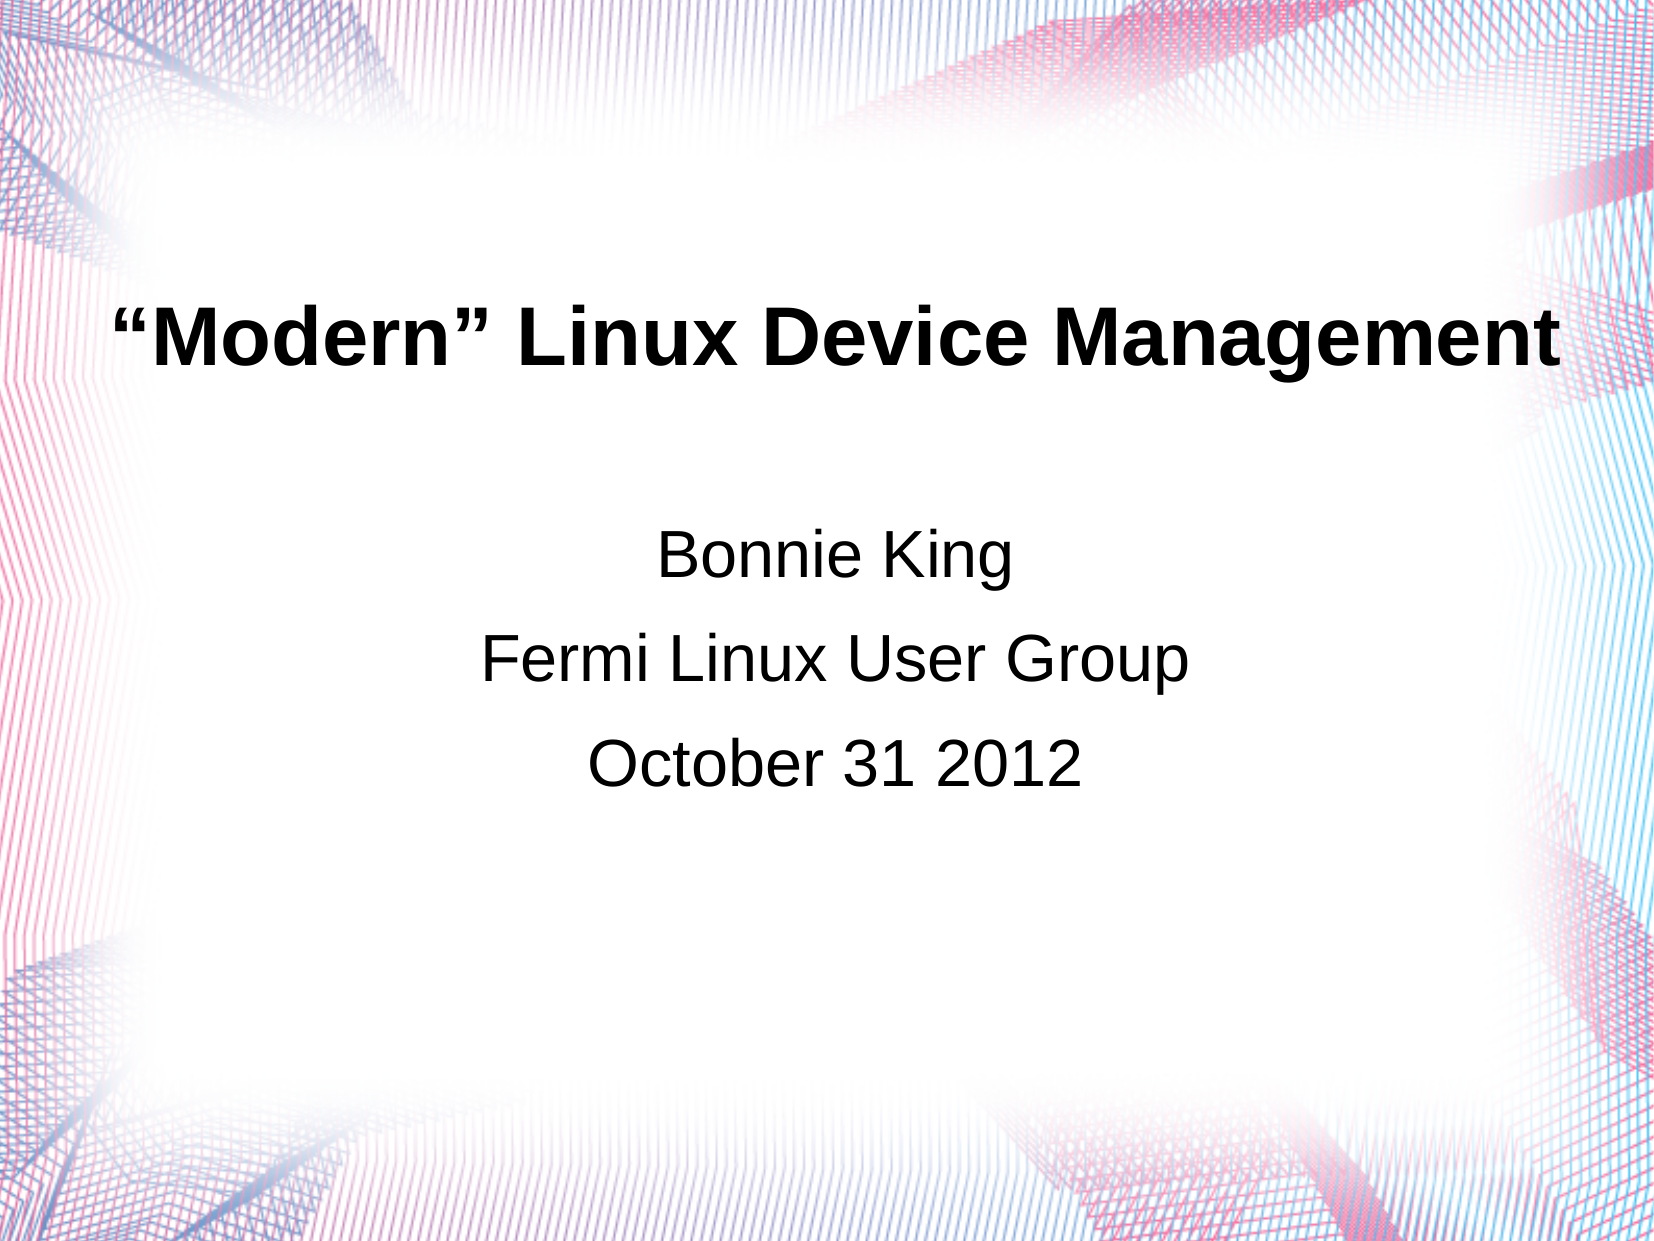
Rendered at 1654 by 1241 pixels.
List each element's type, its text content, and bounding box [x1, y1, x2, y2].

picture [0, 0, 1654, 1241]
list “Modern” Linux Device Management Bonnie King Fermi Linux User Group October 31 2012 [82, 290, 1571, 1109]
